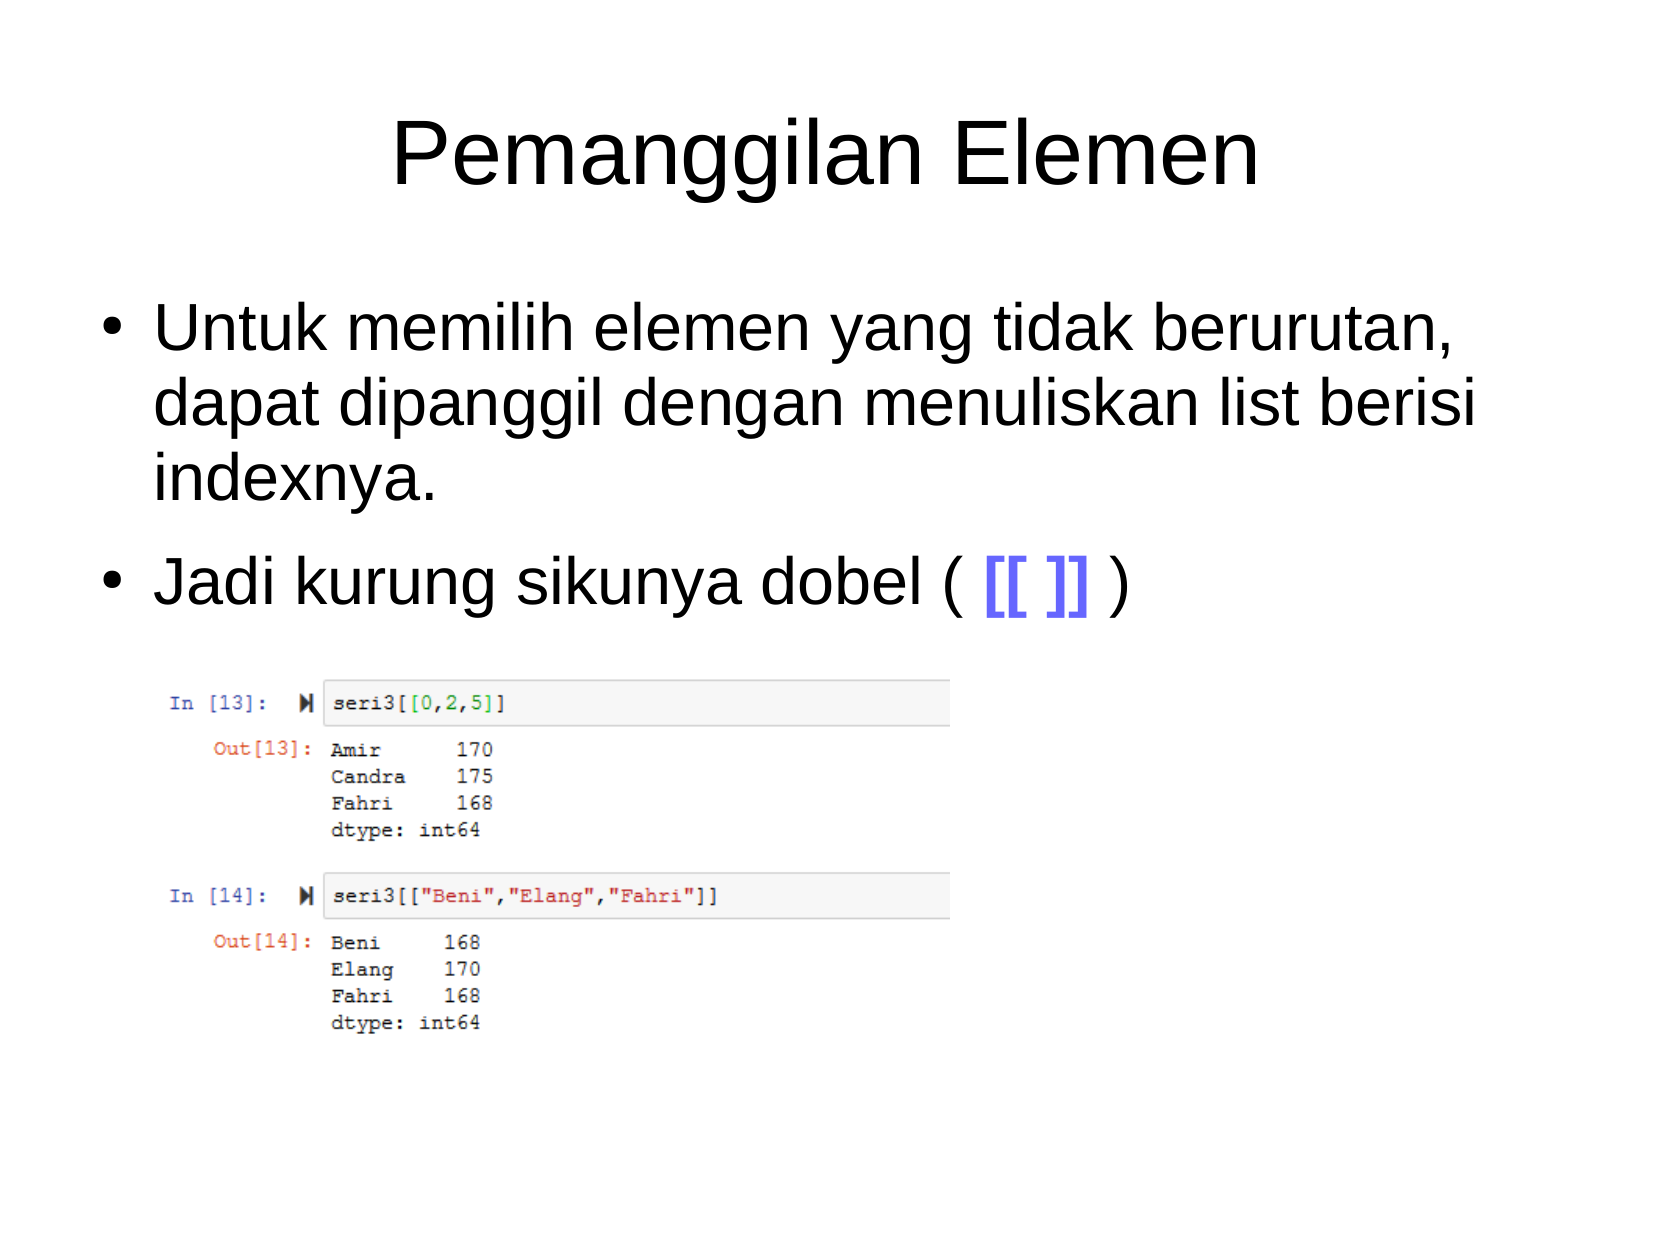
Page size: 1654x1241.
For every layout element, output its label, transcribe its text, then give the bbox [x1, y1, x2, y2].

title Pemanggilan Elemen [82, 49, 1571, 257]
list Untuk memilih elemen yang tidak berurutan, dapat dipanggil dengan menuliskan list berisi indexnya. Jadi kurung sikunya dobel ( [[ ]] ) [82, 290, 1571, 1010]
picture [150, 661, 950, 1048]
